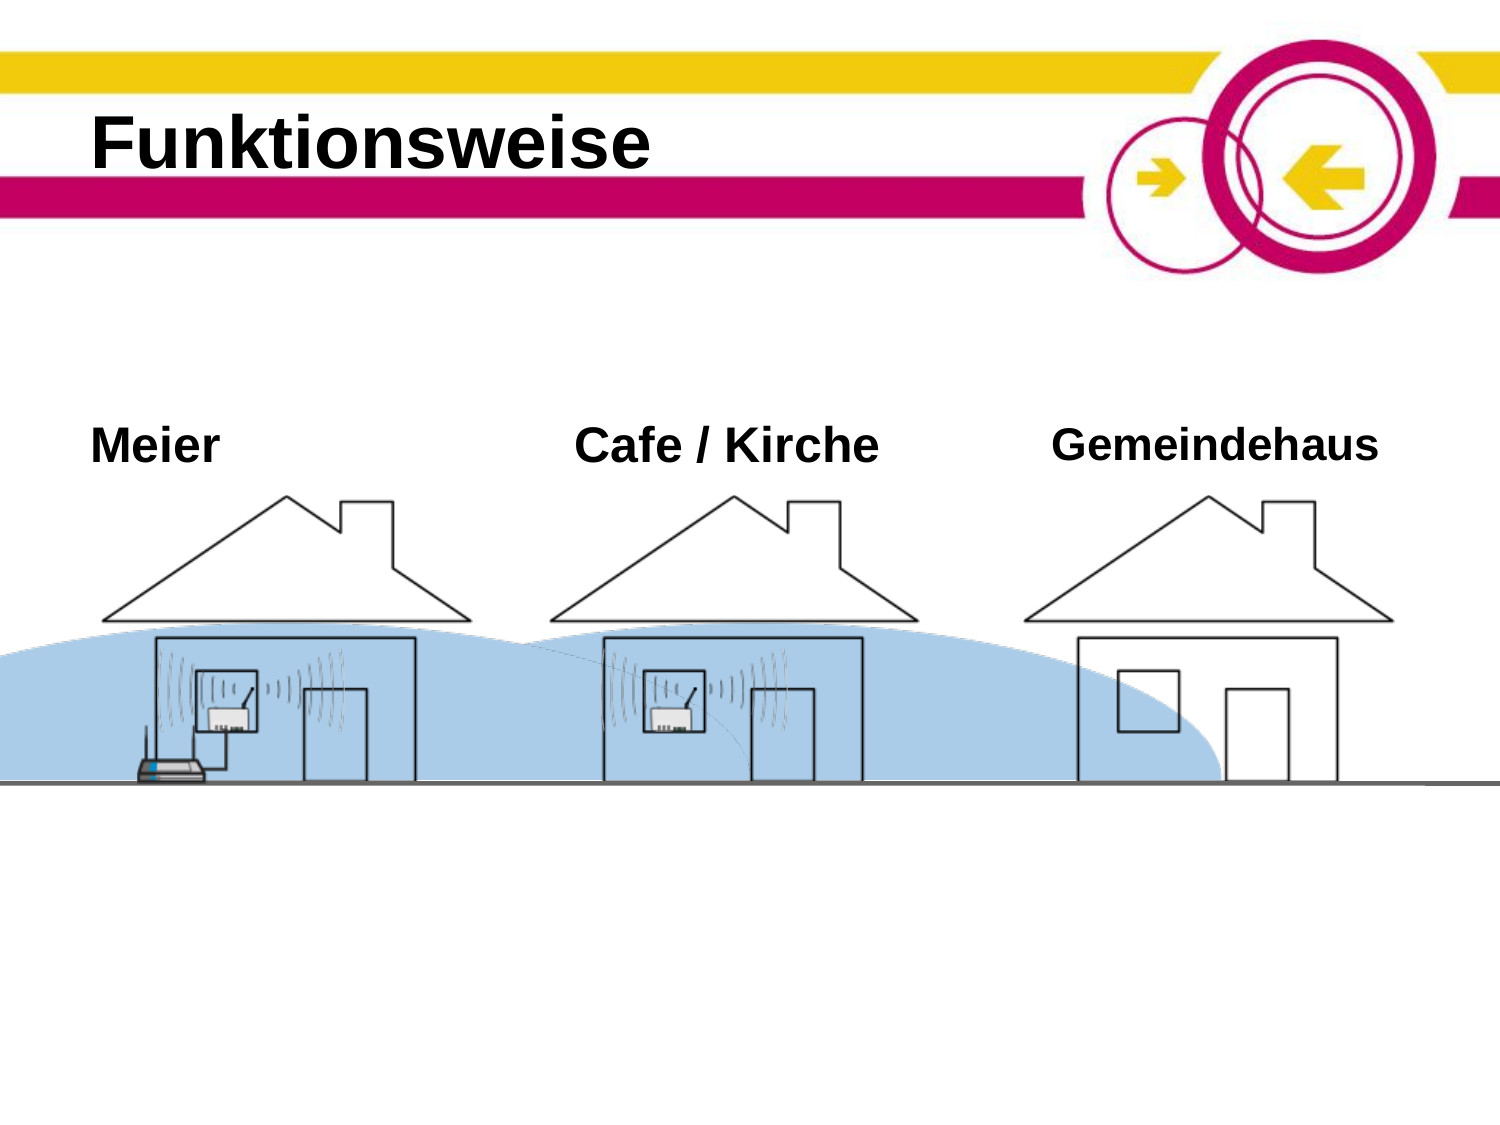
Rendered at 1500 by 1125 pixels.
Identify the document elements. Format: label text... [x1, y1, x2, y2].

text_box Funktionsweise [75, 11, 1425, 200]
text_box Cafe / Kirche [559, 397, 957, 485]
text_box Meier [75, 397, 383, 485]
picture [0, 495, 1395, 784]
text_box Gemeindehaus [1036, 397, 1406, 485]
